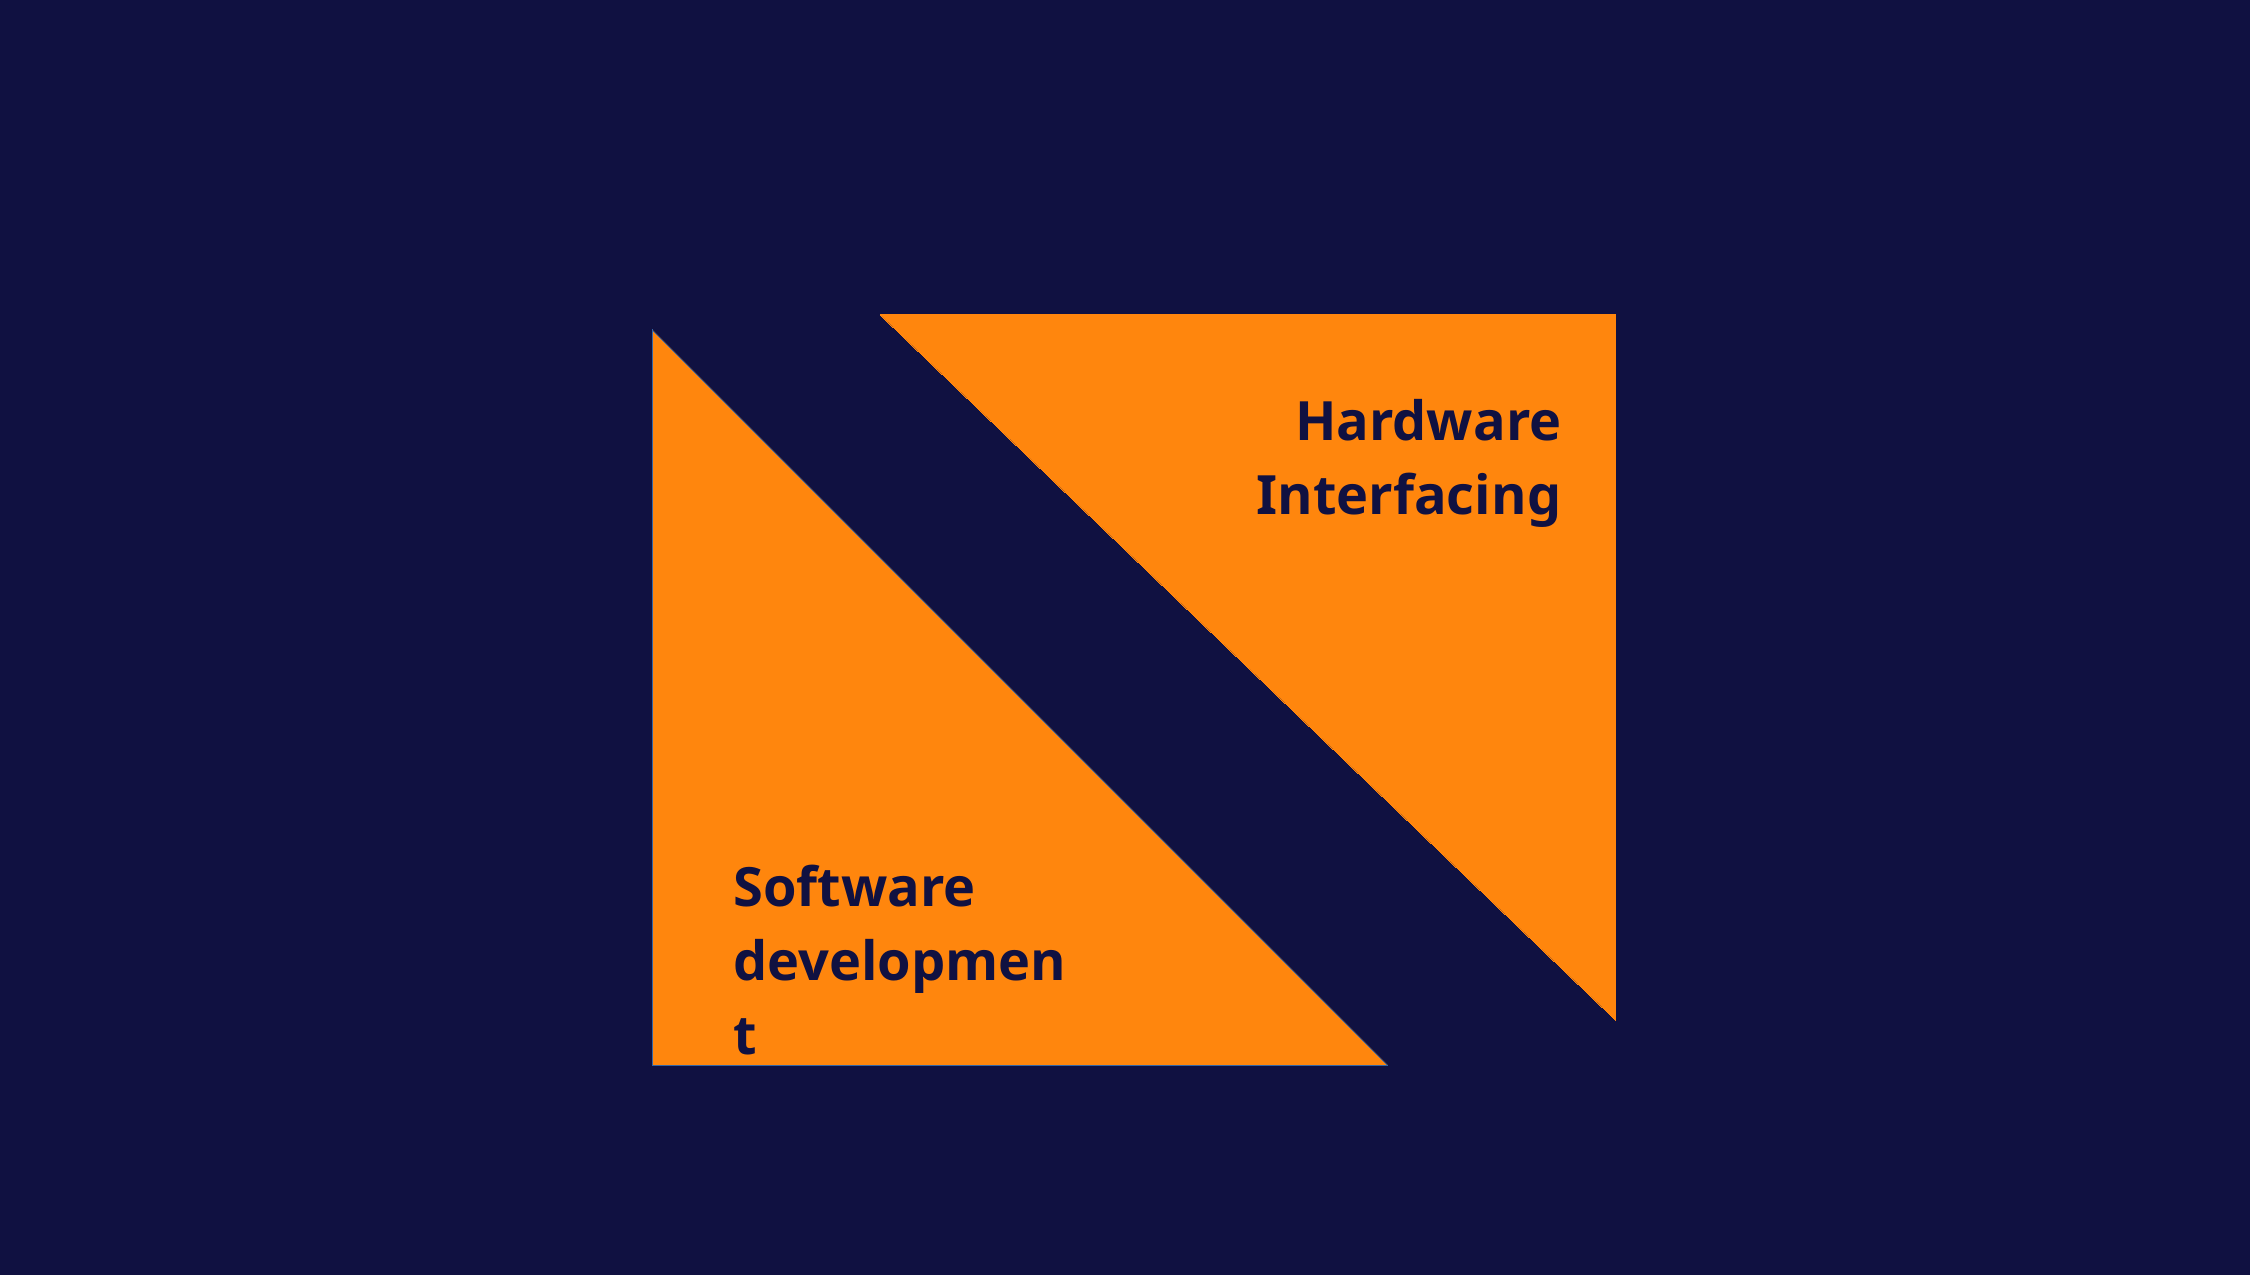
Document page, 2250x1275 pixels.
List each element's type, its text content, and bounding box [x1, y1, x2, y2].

text_box Software development [718, 841, 1095, 1006]
text_box Hardware Interfacing [1201, 374, 1577, 526]
text_box [880, 314, 1616, 1021]
text_box [652, 329, 1388, 1066]
